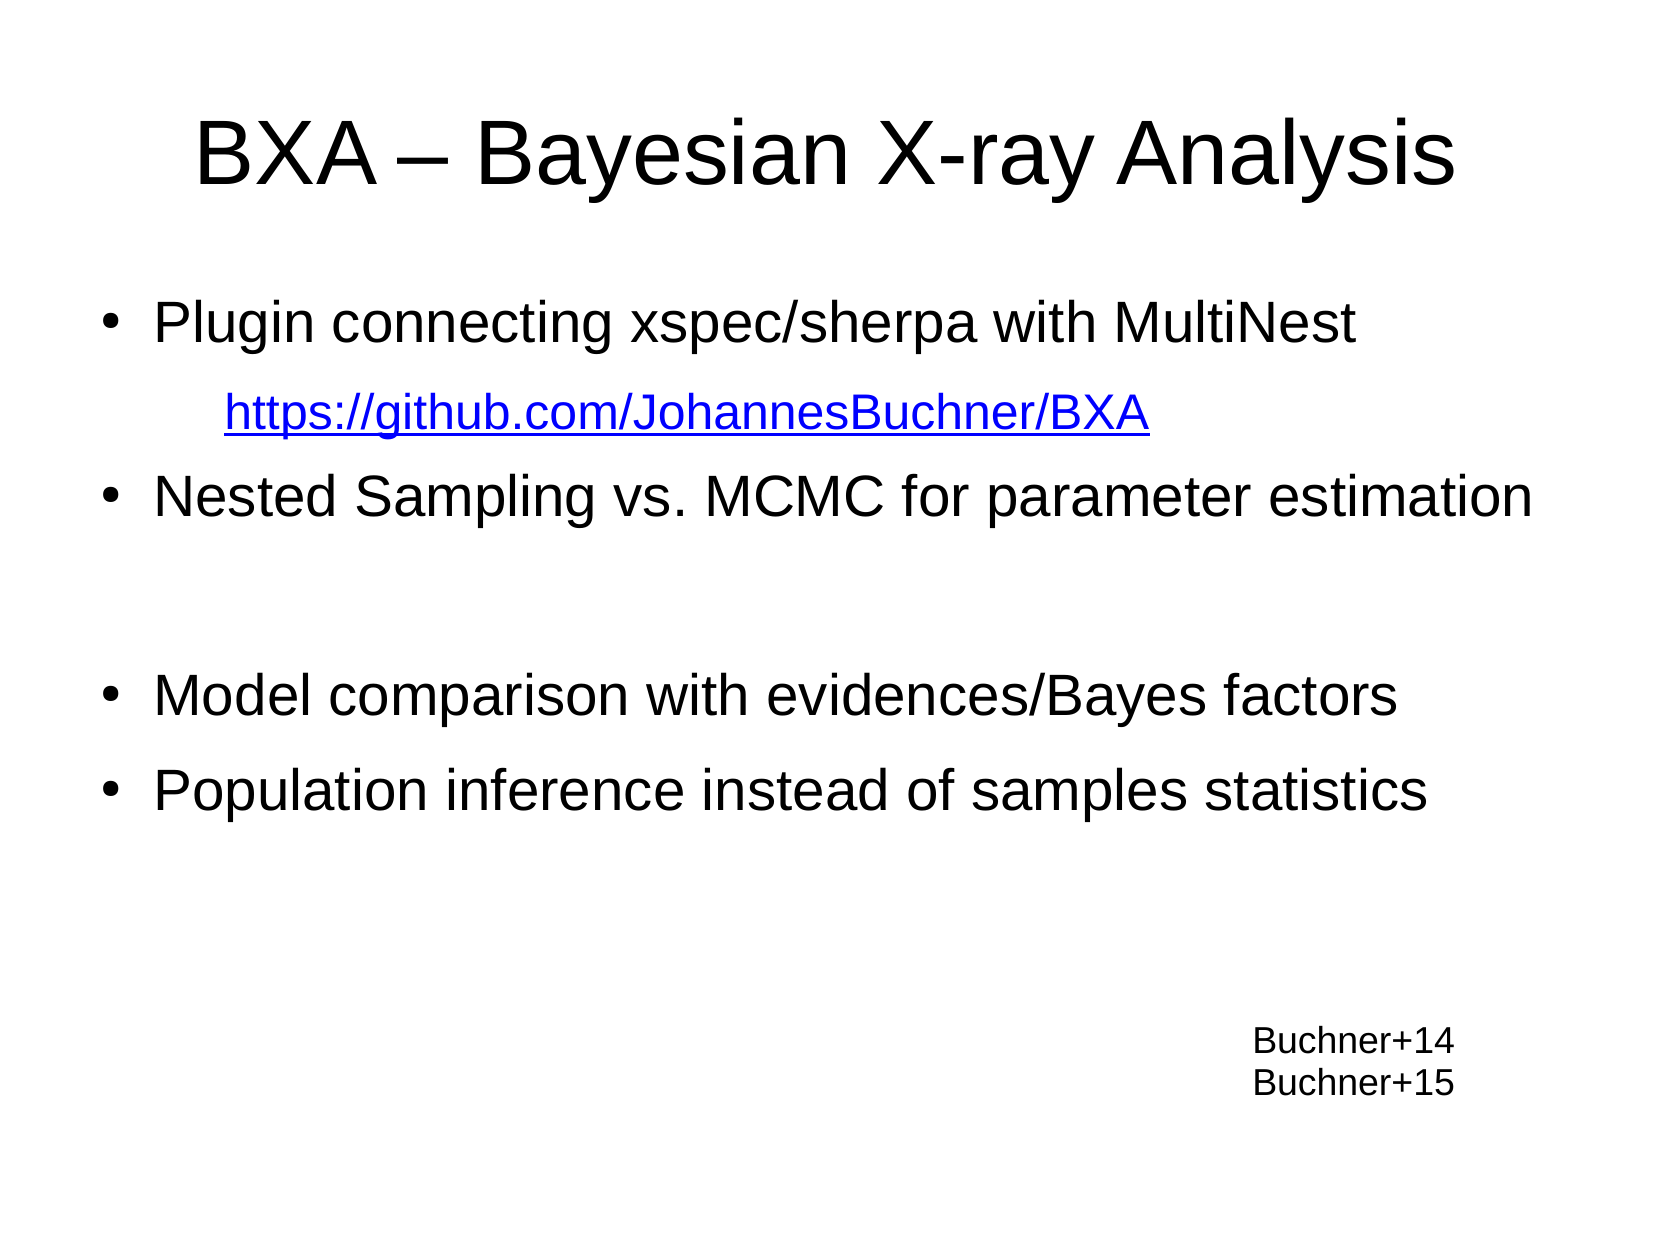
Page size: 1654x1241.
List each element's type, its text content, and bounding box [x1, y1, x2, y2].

text_box Buchner+14 Buchner+15 [1237, 1012, 1613, 1112]
list Plugin connecting xspec/sherpa with MultiNest https://github.com/JohannesBuchner/BXA Nested Sampling vs. MCMC for parameter estimation Model comparison with evidences/Bayes factors Population inference instead of samples statistics [82, 290, 1571, 1010]
title BXA – Bayesian X-ray Analysis [82, 49, 1571, 257]
